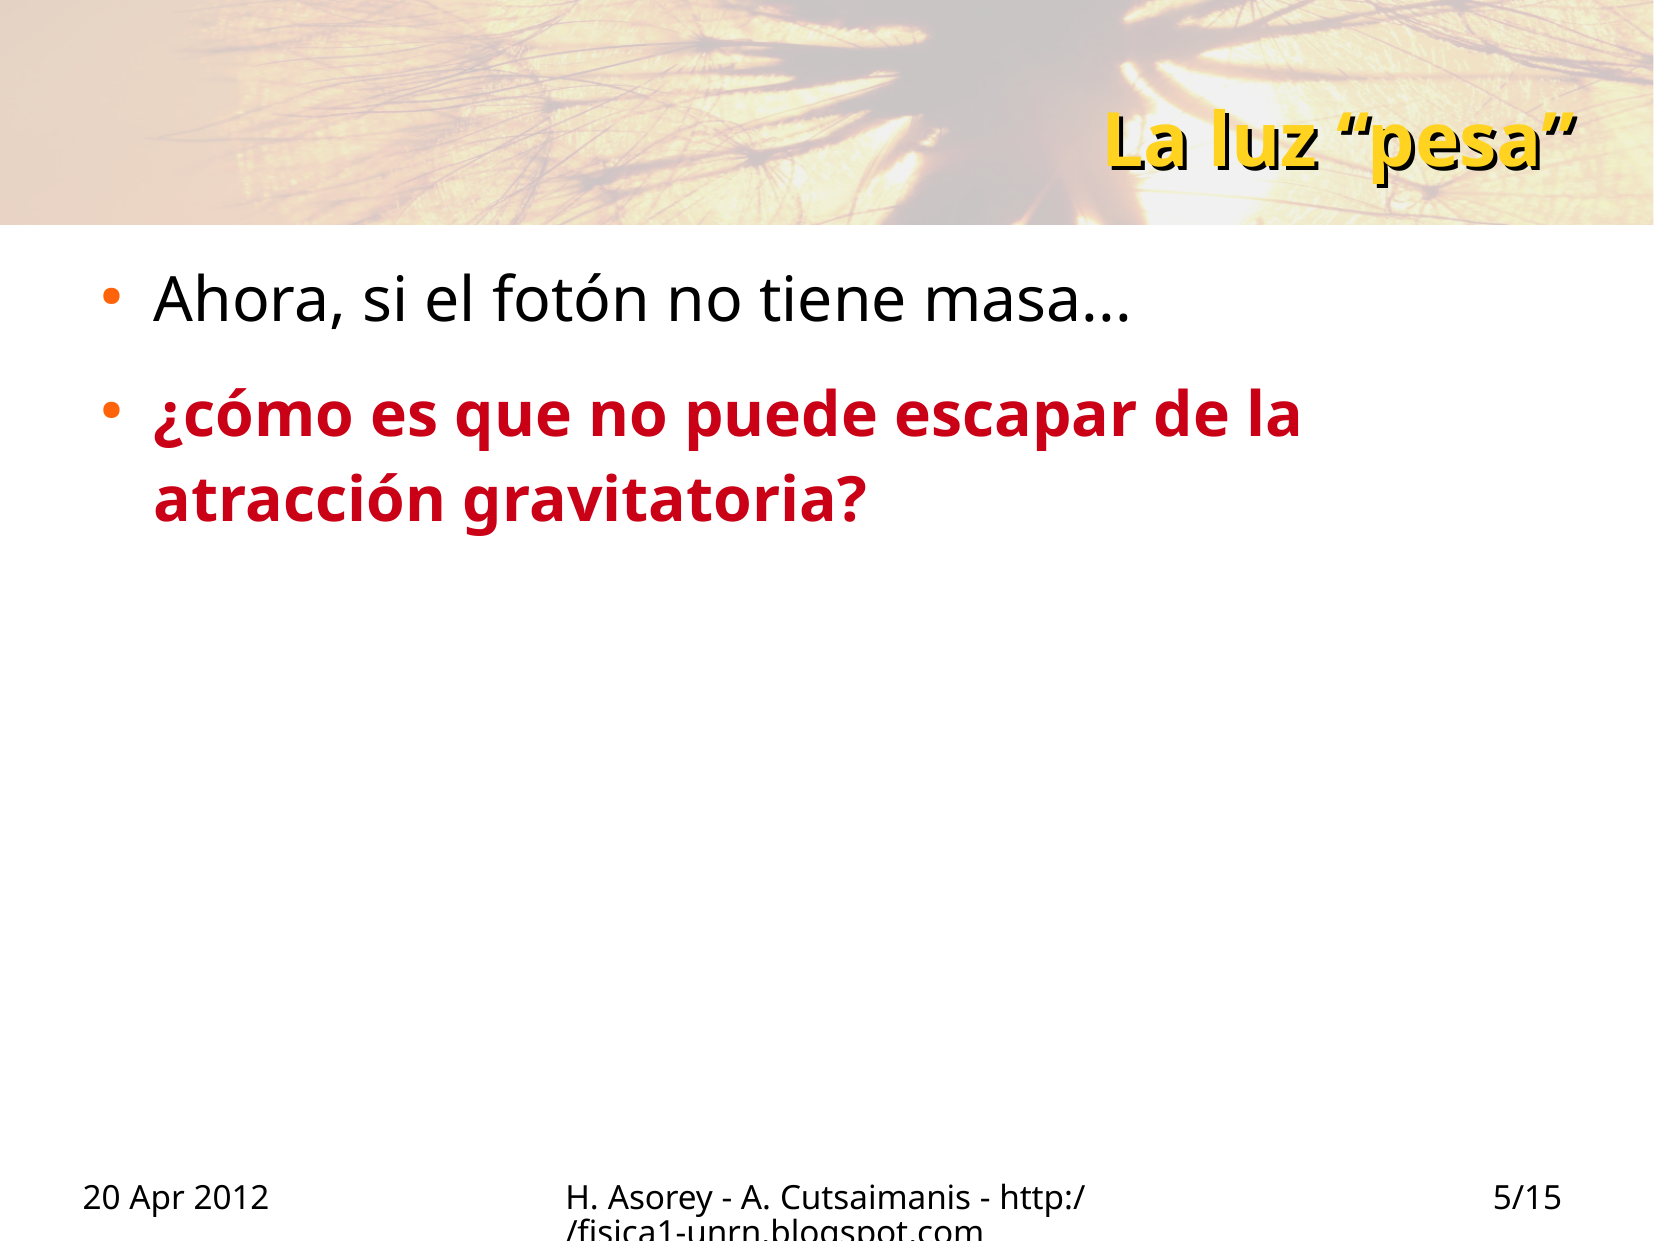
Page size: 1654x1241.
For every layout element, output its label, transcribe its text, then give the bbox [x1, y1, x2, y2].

title La luz “pesa” [86, 49, 1576, 226]
list Ahora, si el fotón no tiene masa... ¿cómo es que no puede escapar de la atracción gravitatoria? [82, 255, 1571, 1074]
picture [0, 0, 1654, 225]
